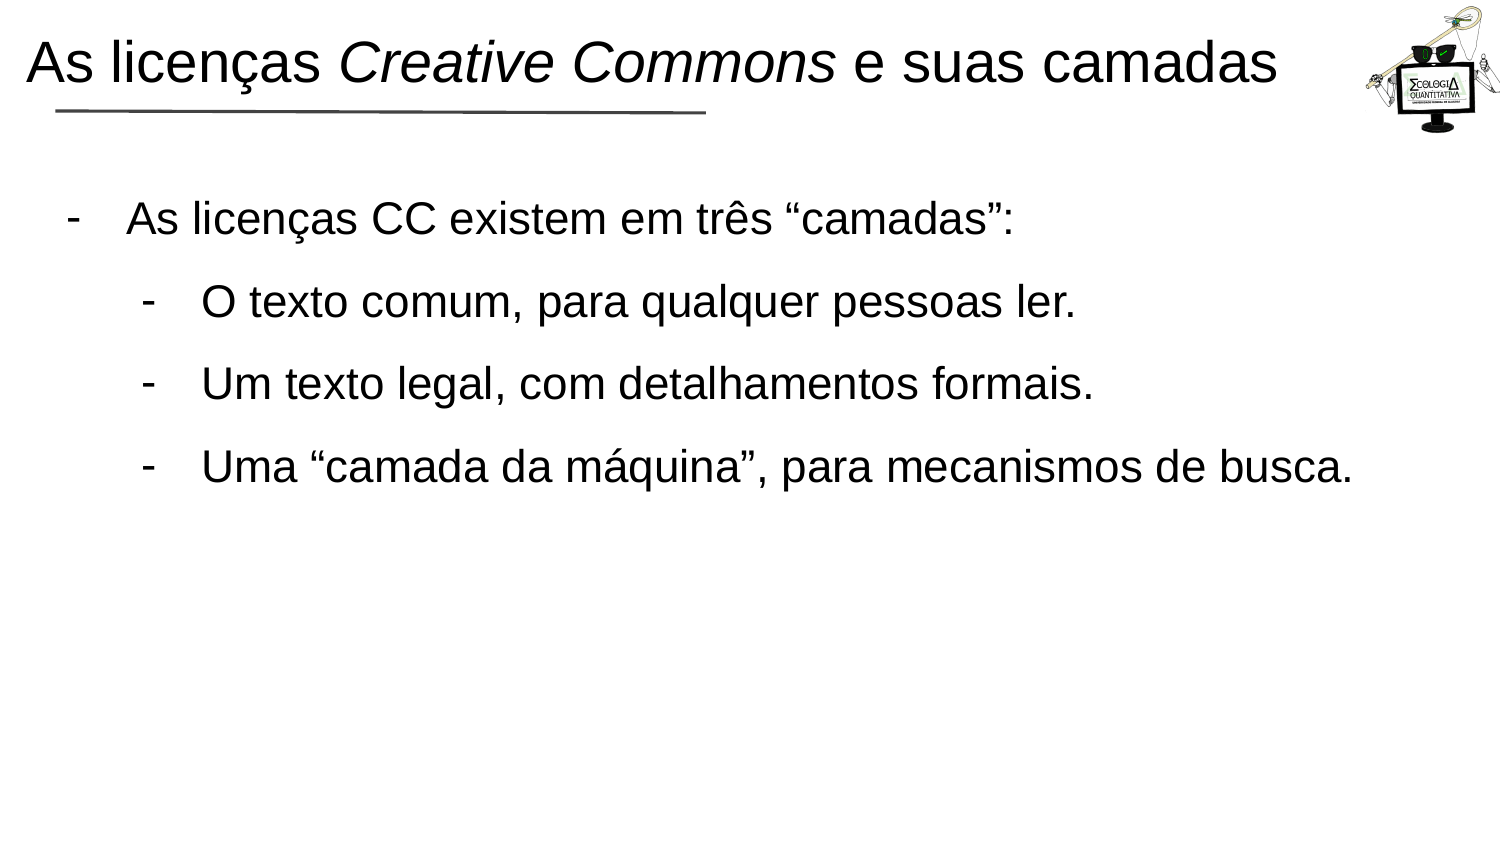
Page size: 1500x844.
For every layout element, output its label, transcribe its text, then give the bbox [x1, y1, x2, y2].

text_box As licenças Creative Commons e suas camadas [11, 9, 1312, 113]
text_box As licenças CC existem em três “camadas”: O texto comum, para qualquer pessoas ler. Um texto legal, com detalhamentos formais. Uma “camada da máquina”, para mecanismos de busca. [36, 146, 1412, 801]
picture [1365, 3, 1500, 135]
